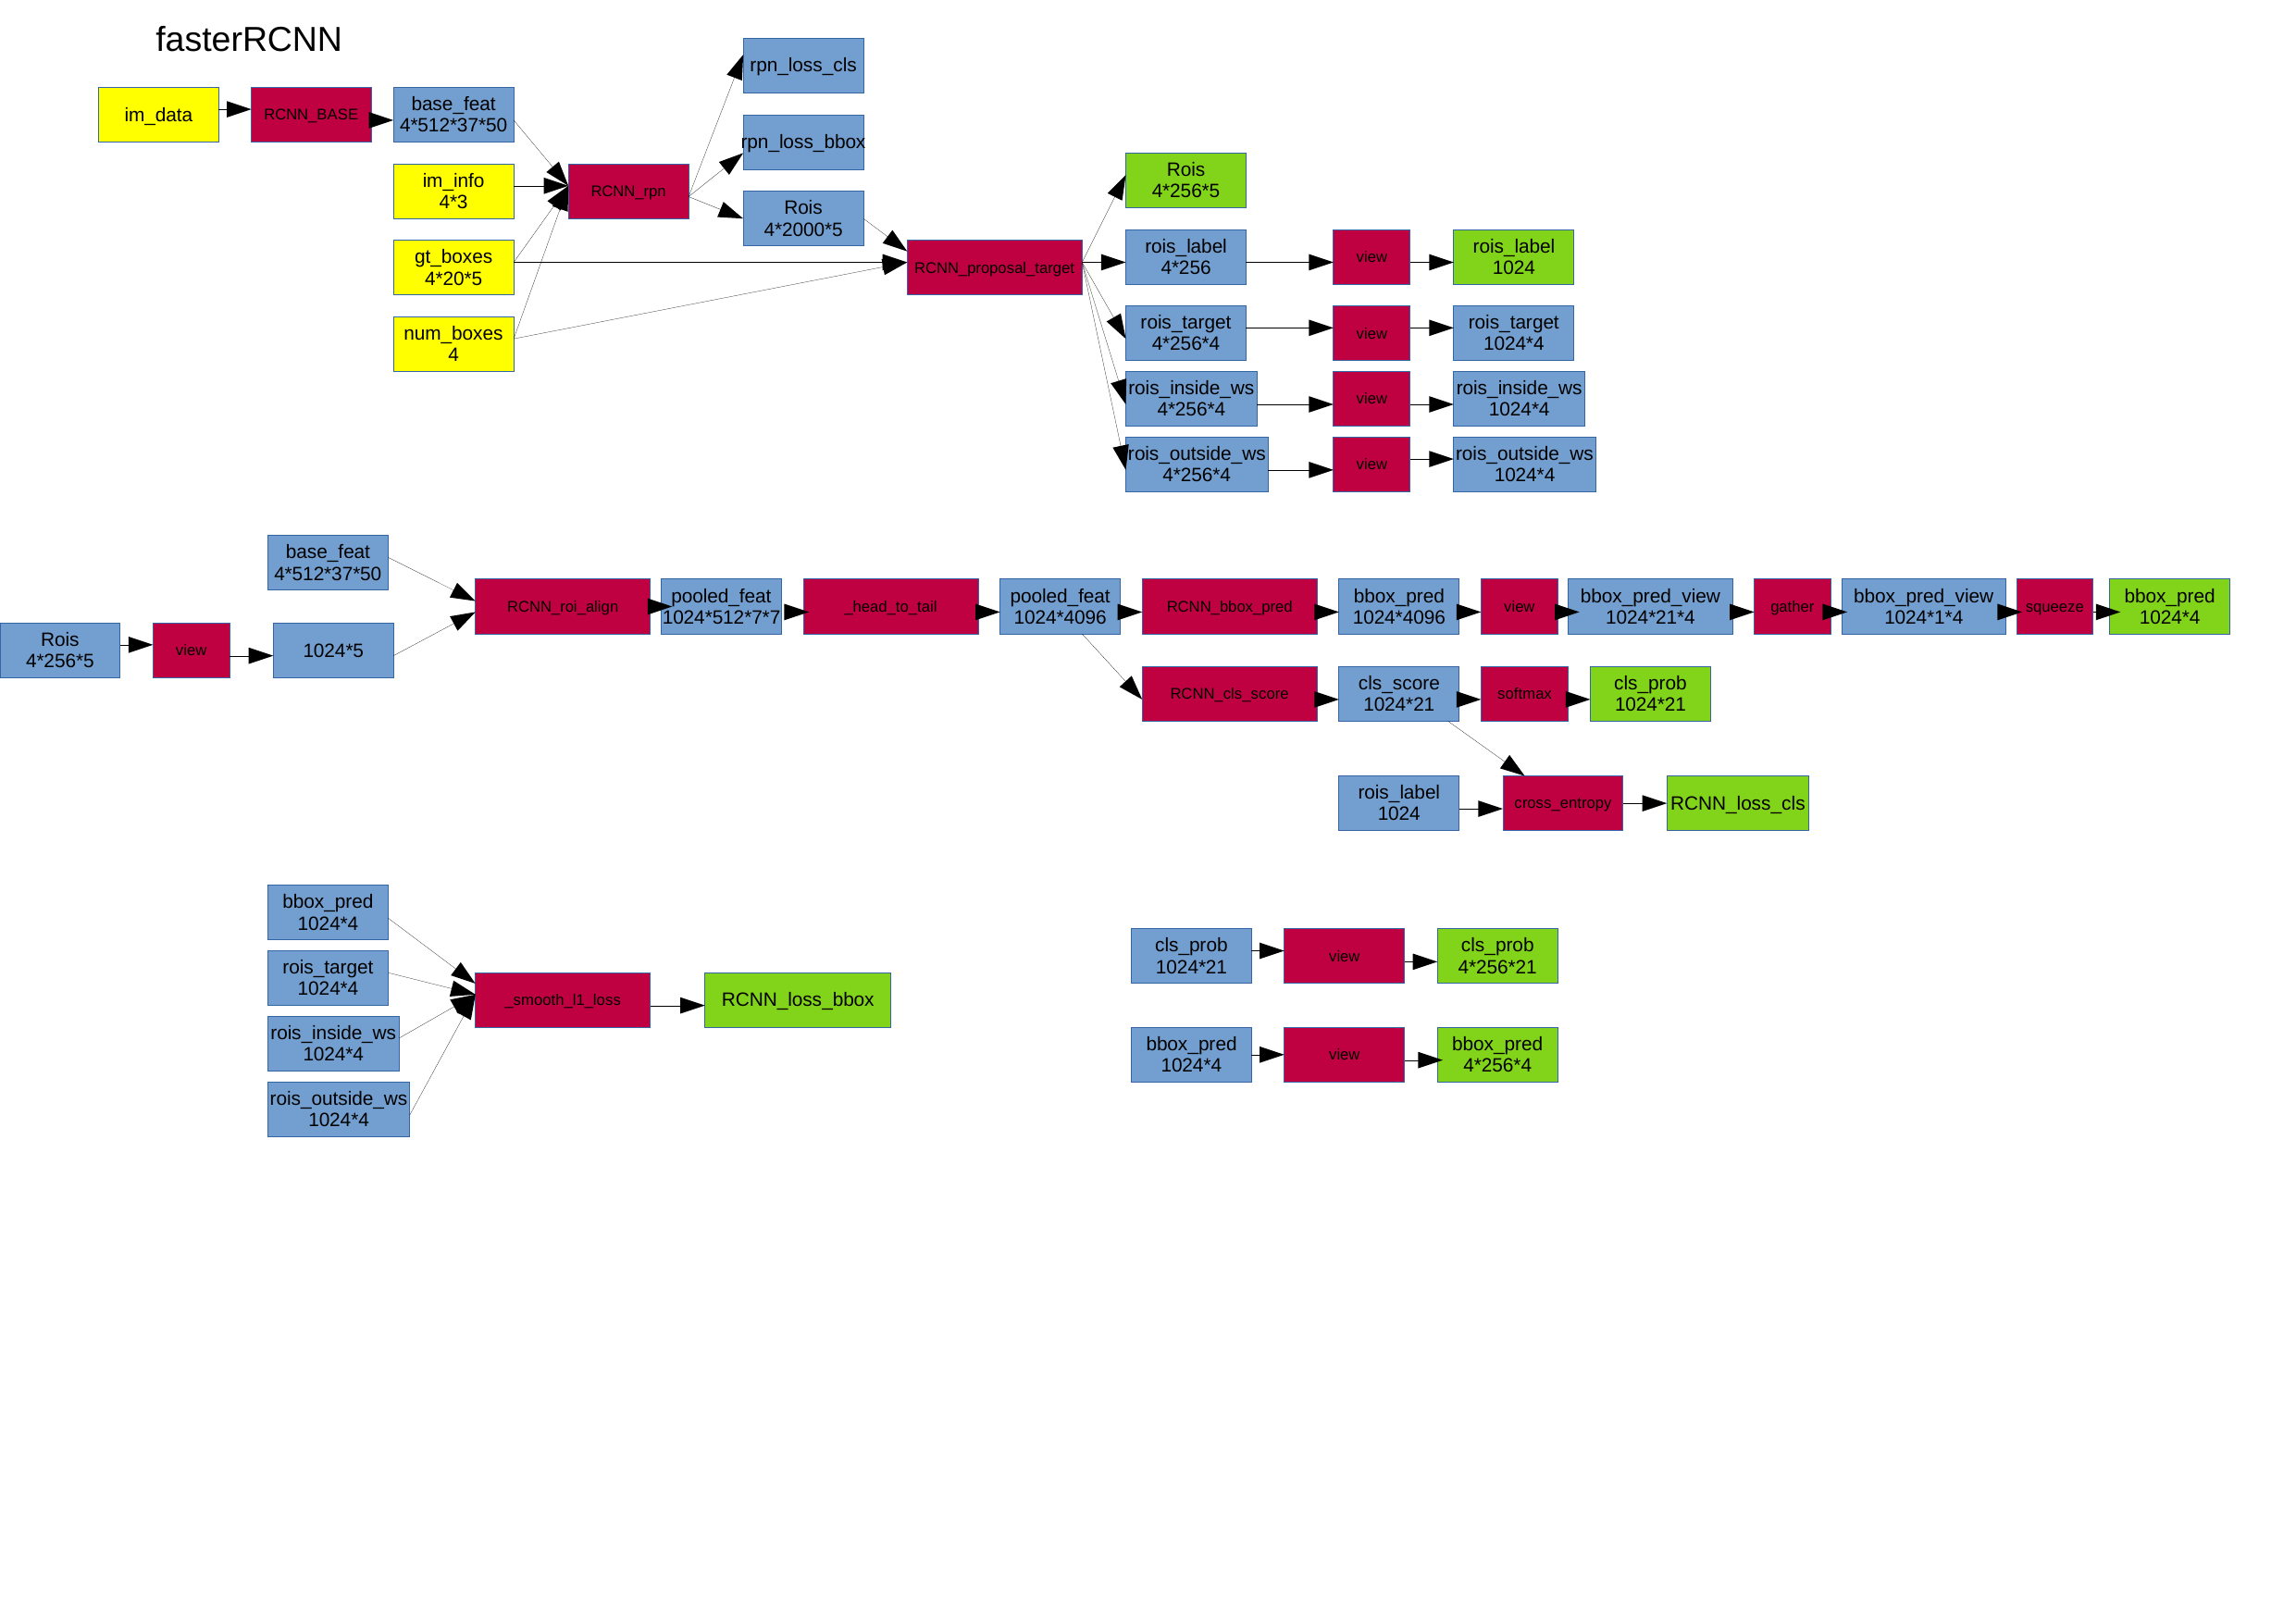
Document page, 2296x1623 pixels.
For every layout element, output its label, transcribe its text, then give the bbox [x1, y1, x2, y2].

text_box rois_label 1024 [1338, 775, 1459, 831]
text_box squeeze [2017, 578, 2093, 635]
text_box view [1481, 578, 1558, 635]
text_box rois_outside_ws 4*256*4 [1125, 437, 1269, 492]
text_box rois_target 1024*4 [1453, 305, 1574, 361]
text_box view [153, 623, 230, 678]
text_box rois_outside_ws 1024*4 [267, 1082, 410, 1137]
text_box Rois 4*2000*5 [743, 191, 864, 246]
text_box base_feat 4*512*37*50 [393, 87, 515, 142]
text_box softmax [1481, 666, 1569, 722]
text_box cls_prob 1024*21 [1590, 666, 1711, 722]
text_box view [1333, 305, 1410, 361]
text_box bbox_pred 1024*4 [267, 885, 389, 940]
text_box rois_label 4*256 [1125, 229, 1247, 285]
text_box RCNN_cls_score [1142, 666, 1318, 722]
text_box gt_boxes 4*20*5 [393, 240, 515, 295]
text_box RCNN_loss_cls [1667, 775, 1809, 831]
text_box bbox_pred_view 1024*21*4 [1568, 578, 1733, 635]
text_box base_feat 4*512*37*50 [267, 535, 389, 590]
text_box bbox_pred 4*256*4 [1437, 1027, 1558, 1083]
text_box RCNN_proposal_target [907, 240, 1083, 295]
text_box rpn_loss_cls [743, 38, 864, 93]
text_box rois_inside_ws 1024*4 [267, 1016, 400, 1072]
text_box _head_to_tail [803, 578, 979, 635]
text_box rois_label 1024 [1453, 229, 1574, 285]
text_box num_boxes 4 [393, 316, 515, 372]
text_box bbox_pred 1024*4 [1131, 1027, 1252, 1083]
text_box pooled_feat 1024*512*7*7 [661, 578, 782, 635]
text_box bbox_pred_view 1024*1*4 [1842, 578, 2006, 635]
text_box view [1284, 1027, 1405, 1083]
text_box cls_prob 1024*21 [1131, 928, 1252, 984]
text_box pooled_feat 1024*4096 [999, 578, 1121, 635]
text_box rpn_loss_bbox [743, 115, 864, 170]
text_box fasterRCNN [142, 13, 356, 66]
text_box rois_target 4*256*4 [1125, 305, 1247, 361]
text_box view [1333, 437, 1410, 492]
text_box view [1284, 928, 1405, 984]
text_box _smooth_l1_loss [475, 973, 651, 1028]
text_box RCNN_BASE [251, 87, 372, 142]
text_box Rois 4*256*5 [0, 623, 120, 678]
text_box rois_outside_ws 1024*4 [1453, 437, 1596, 492]
text_box gather [1754, 578, 1831, 635]
text_box im_info 4*3 [393, 164, 515, 219]
text_box RCNN_bbox_pred [1142, 578, 1318, 635]
text_box RCNN_roi_align [475, 578, 651, 635]
text_box cls_score 1024*21 [1338, 666, 1459, 722]
text_box 1024*5 [273, 623, 394, 678]
text_box bbox_pred 1024*4 [2109, 578, 2230, 635]
text_box view [1333, 371, 1410, 427]
text_box view [1333, 229, 1410, 285]
text_box rois_inside_ws 1024*4 [1453, 371, 1585, 427]
text_box rois_inside_ws 4*256*4 [1125, 371, 1258, 427]
text_box Rois 4*256*5 [1125, 153, 1247, 208]
text_box cls_prob 4*256*21 [1437, 928, 1558, 984]
text_box rois_target 1024*4 [267, 950, 389, 1006]
text_box im_data [98, 87, 219, 142]
text_box RCNN_rpn [568, 164, 689, 219]
text_box bbox_pred 1024*4096 [1338, 578, 1459, 635]
text_box RCNN_loss_bbox [704, 973, 891, 1028]
text_box cross_entropy [1503, 775, 1623, 831]
